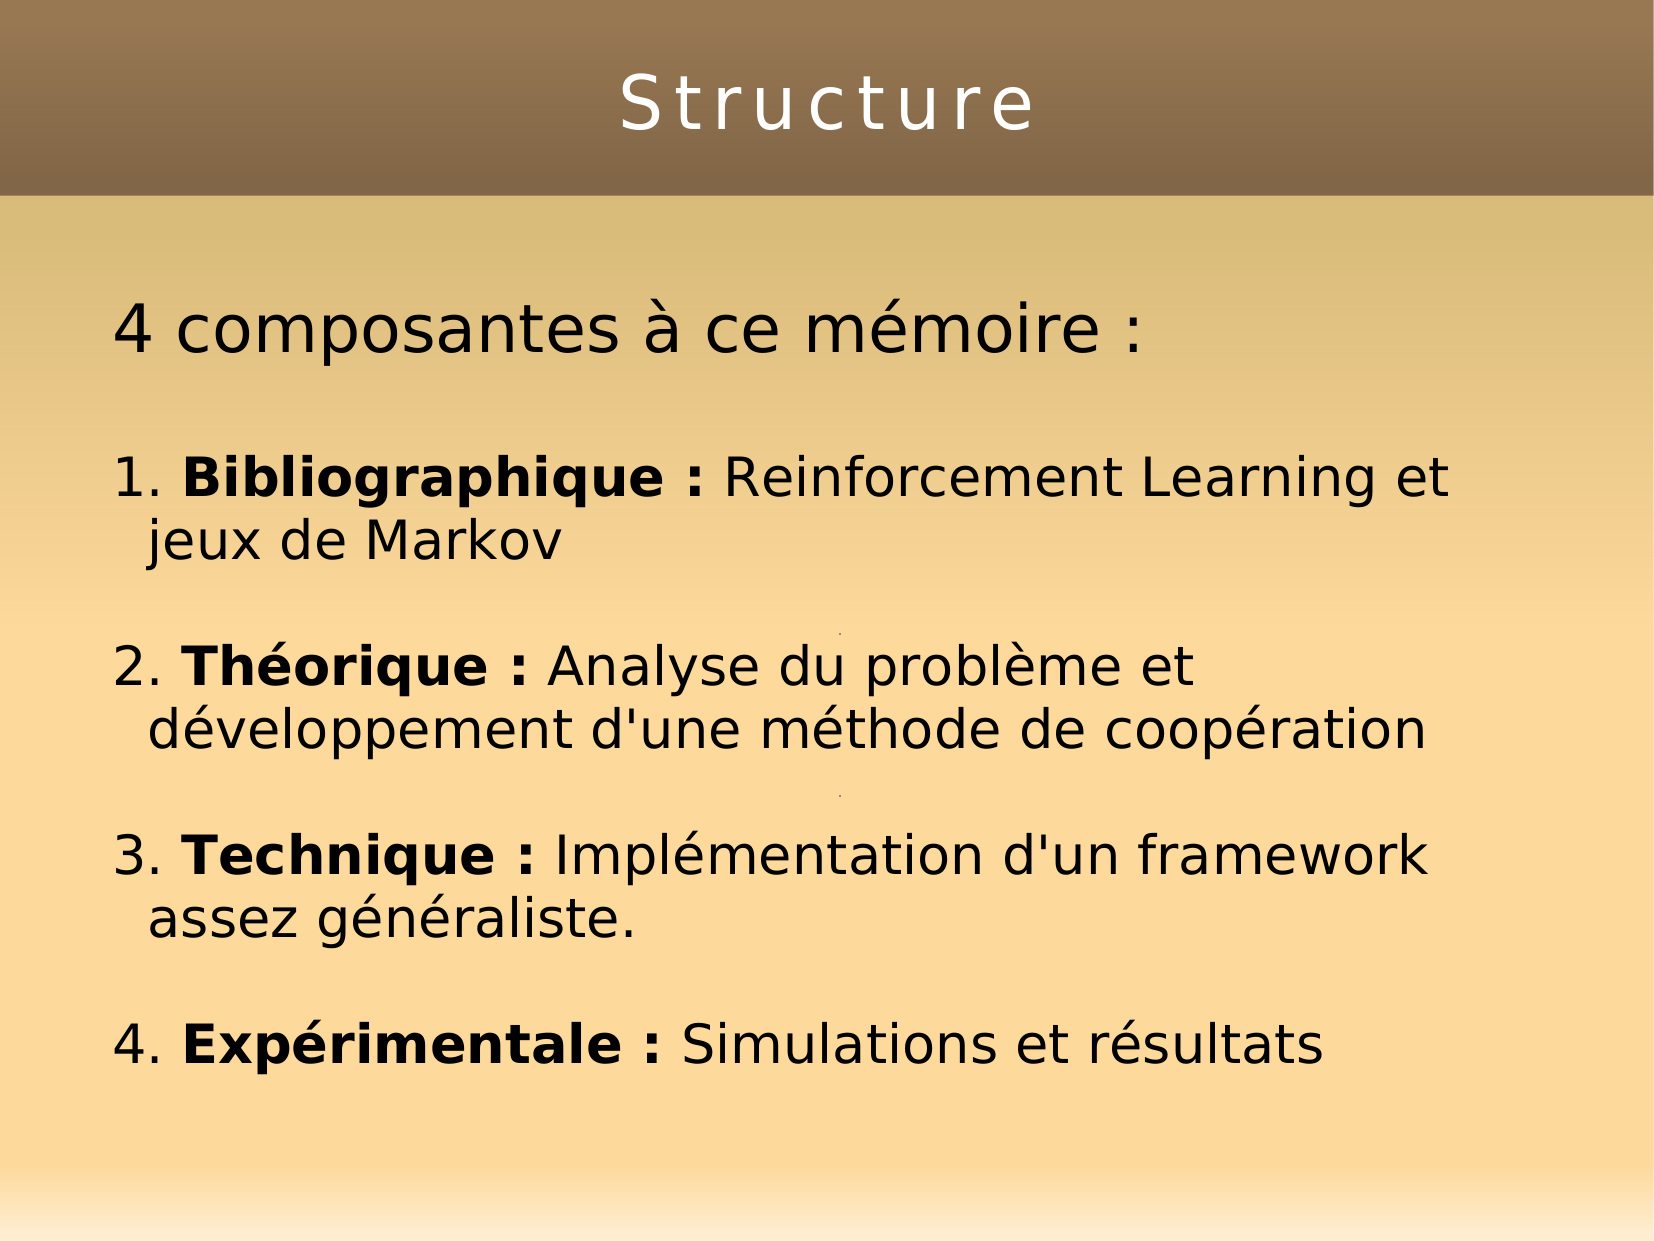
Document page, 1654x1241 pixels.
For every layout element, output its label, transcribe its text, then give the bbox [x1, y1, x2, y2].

subtitle 4 composantes à ce mémoire : 1. Bibliographique : Reinforcement Learning et jeux de Markov 2. Théorique : Analyse du problème et développement d'une méthode de coopération 3. Technique : Implémentation d'un framework assez généraliste. 4. Expérimentale : Simulations et résultats [76, 274, 1565, 1093]
picture [0, 0, 1654, 1241]
title Structure [59, 29, 1595, 178]
